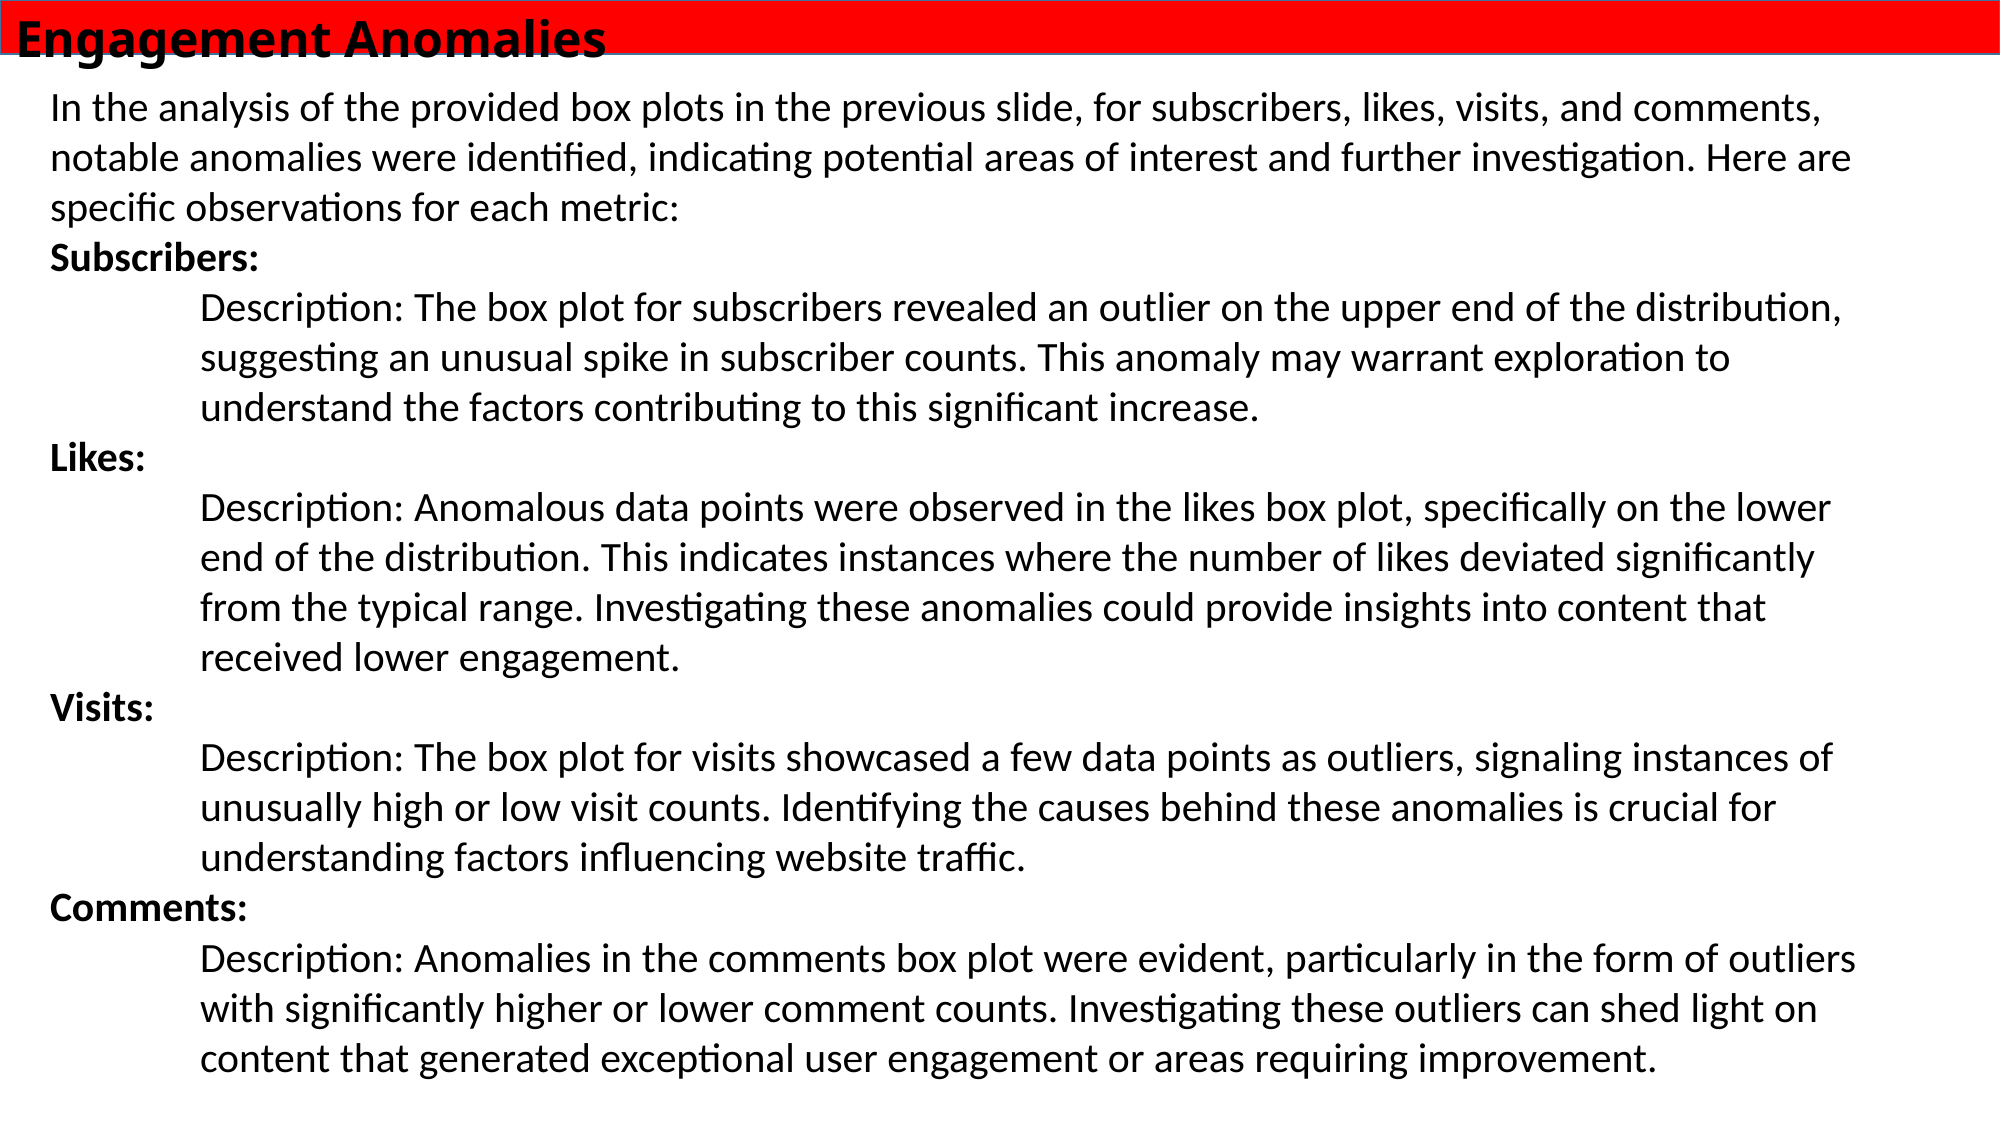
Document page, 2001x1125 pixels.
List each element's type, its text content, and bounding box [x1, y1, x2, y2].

text_box Engagement Anomalies [0, 0, 2000, 54]
text_box In the analysis of the provided box plots in the previous slide, for subscribers, likes, visits, and comments, notable anomalies were identified, indicating potential areas of interest and further investigation. Here are specific observations for each metric: Subscribers: Description: The box plot for subscribers revealed an outlier on the upper end of the distribution, suggesting an unusual spike in subscriber counts. This anomaly may warrant exploration to understand the factors contributing to this significant increase. Likes: Description: Anomalous data points were observed in the likes box plot, specifically on the lower end of the distribution. This indicates instances where the number of likes deviated significantly from the typical range. Investigating these anomalies could provide insights into content that received lower engagement. Visits: Description: The box plot for visits showcased a few data points as outliers, signaling instances of unusually high or low visit counts. Identifying the causes behind these anomalies is crucial for understanding factors influencing website traffic. Comments: Description: Anomalies in the comments box plot were evident, particularly in the form of outliers with significantly higher or lower comment counts. Investigating these outliers can shed light on content that generated exceptional user engagement or areas requiring improvement. [35, 72, 1885, 1125]
